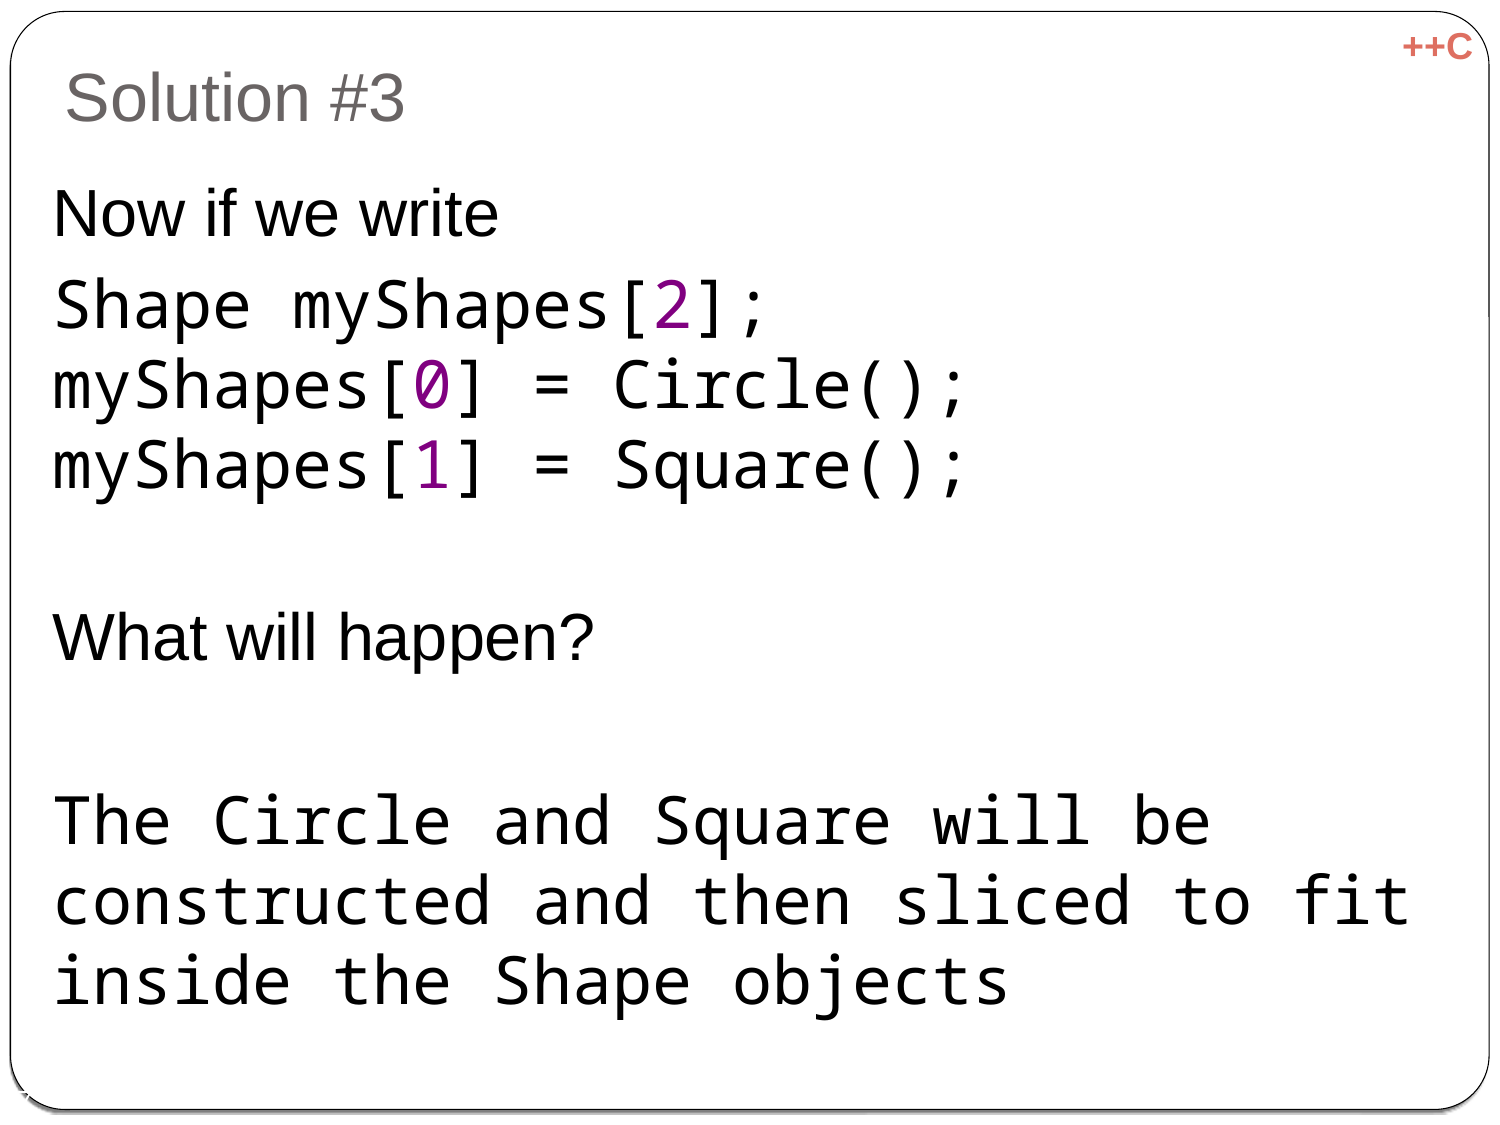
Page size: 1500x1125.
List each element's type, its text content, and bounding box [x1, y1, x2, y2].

list Now if we write Shape myShapes[2]; myShapes[0] = Circle(); myShapes[1] = Square(); What will happen? The Circle and Square will be constructed and then sliced to fit inside the Shape objects [37, 162, 1463, 1088]
title Solution #3 [50, 45, 1450, 150]
slide_number <number> [0, 1074, 50, 1125]
